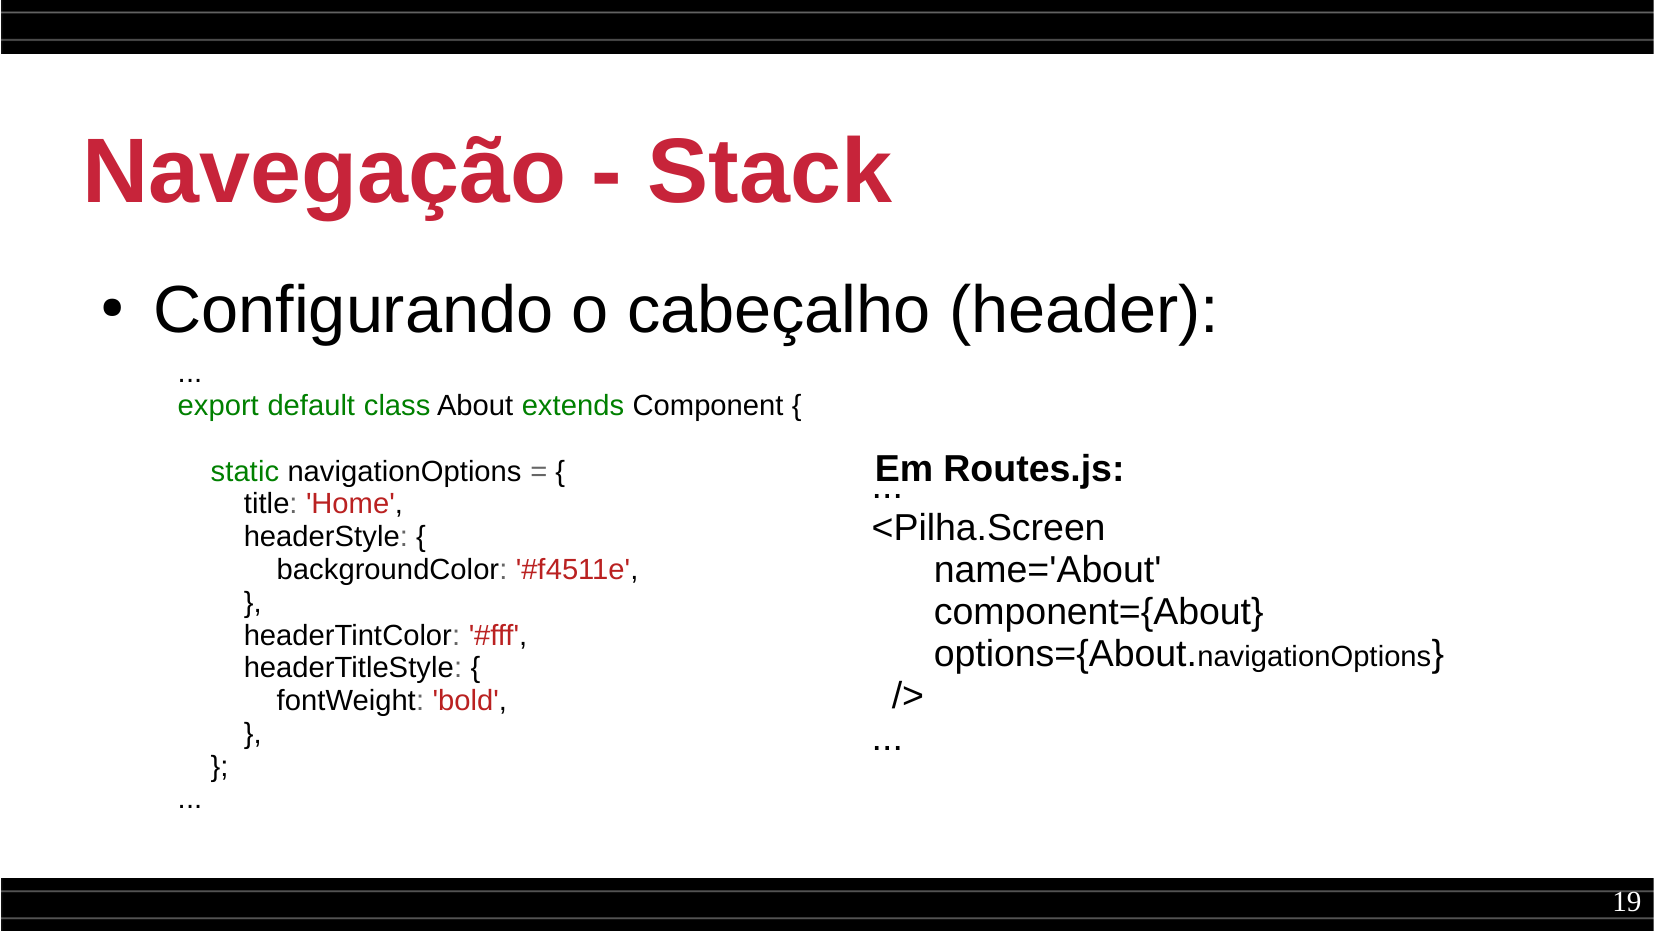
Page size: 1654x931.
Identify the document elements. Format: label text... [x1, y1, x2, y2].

text_box ... <Pilha.Screen name='About' component={About} options={About.navigationOptions} /> ... [709, 457, 1501, 767]
text_box Em Routes.js: [860, 440, 1273, 498]
title Navegação - Stack [82, 92, 1571, 249]
list Configurando o cabeçalho (header): [82, 271, 1571, 758]
text_box ... export default class About extends Component { static navigationOptions = { title: 'Home', headerStyle: { backgroundColor: '#f4511e', }, headerTintColor: '#fff', headerTitleStyle: { fontWeight: 'bold', }, }; ... [162, 348, 1315, 823]
picture [1, 878, 1654, 931]
picture [1, 0, 1654, 54]
